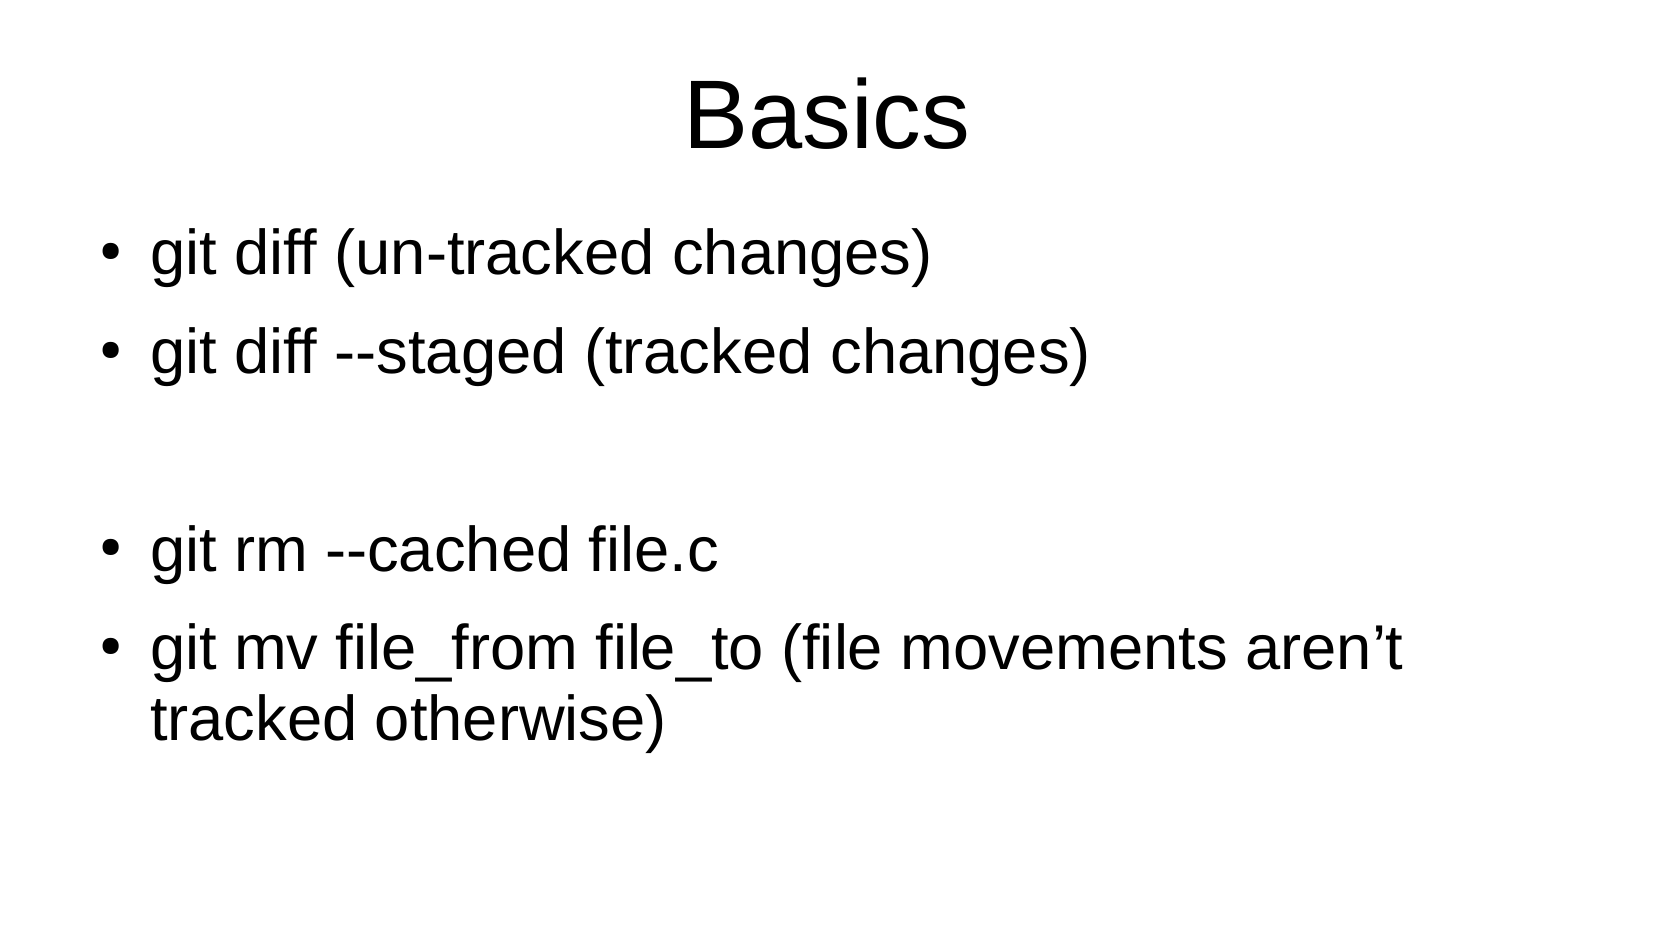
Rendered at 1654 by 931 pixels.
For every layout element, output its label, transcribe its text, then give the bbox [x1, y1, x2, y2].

title Basics [82, 37, 1571, 193]
list git diff (un-tracked changes) git diff --staged (tracked changes) git rm --cached file.c git mv file_from file_to (file movements aren’t tracked otherwise) [82, 217, 1571, 757]
